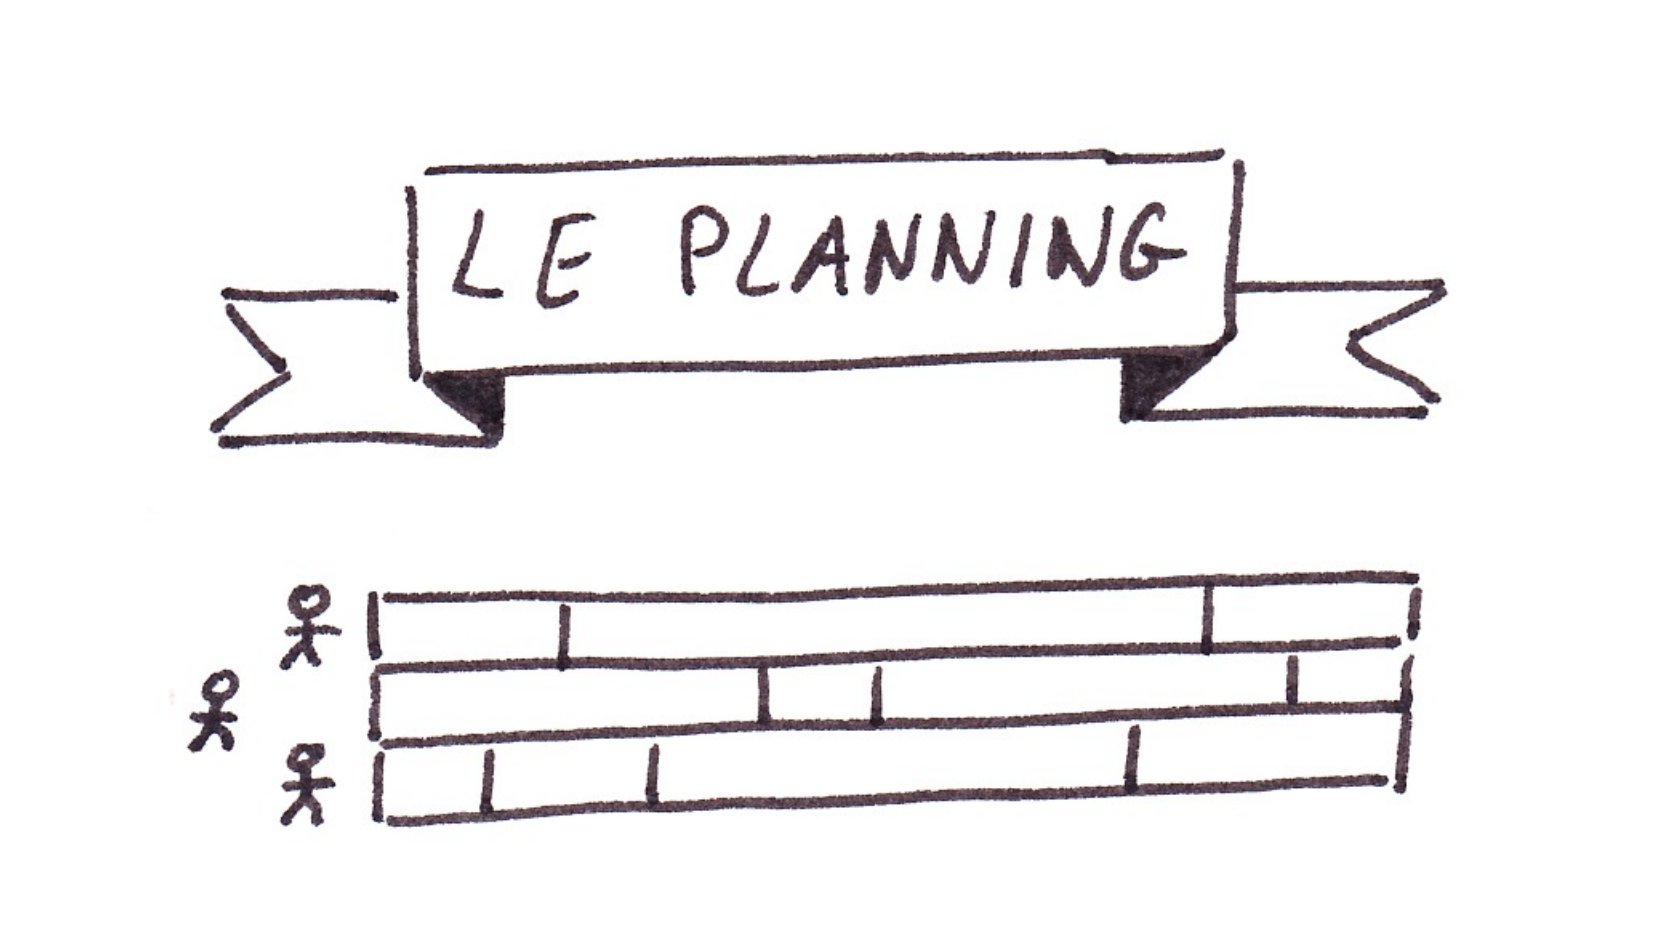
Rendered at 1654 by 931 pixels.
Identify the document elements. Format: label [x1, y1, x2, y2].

picture [105, 49, 1546, 928]
